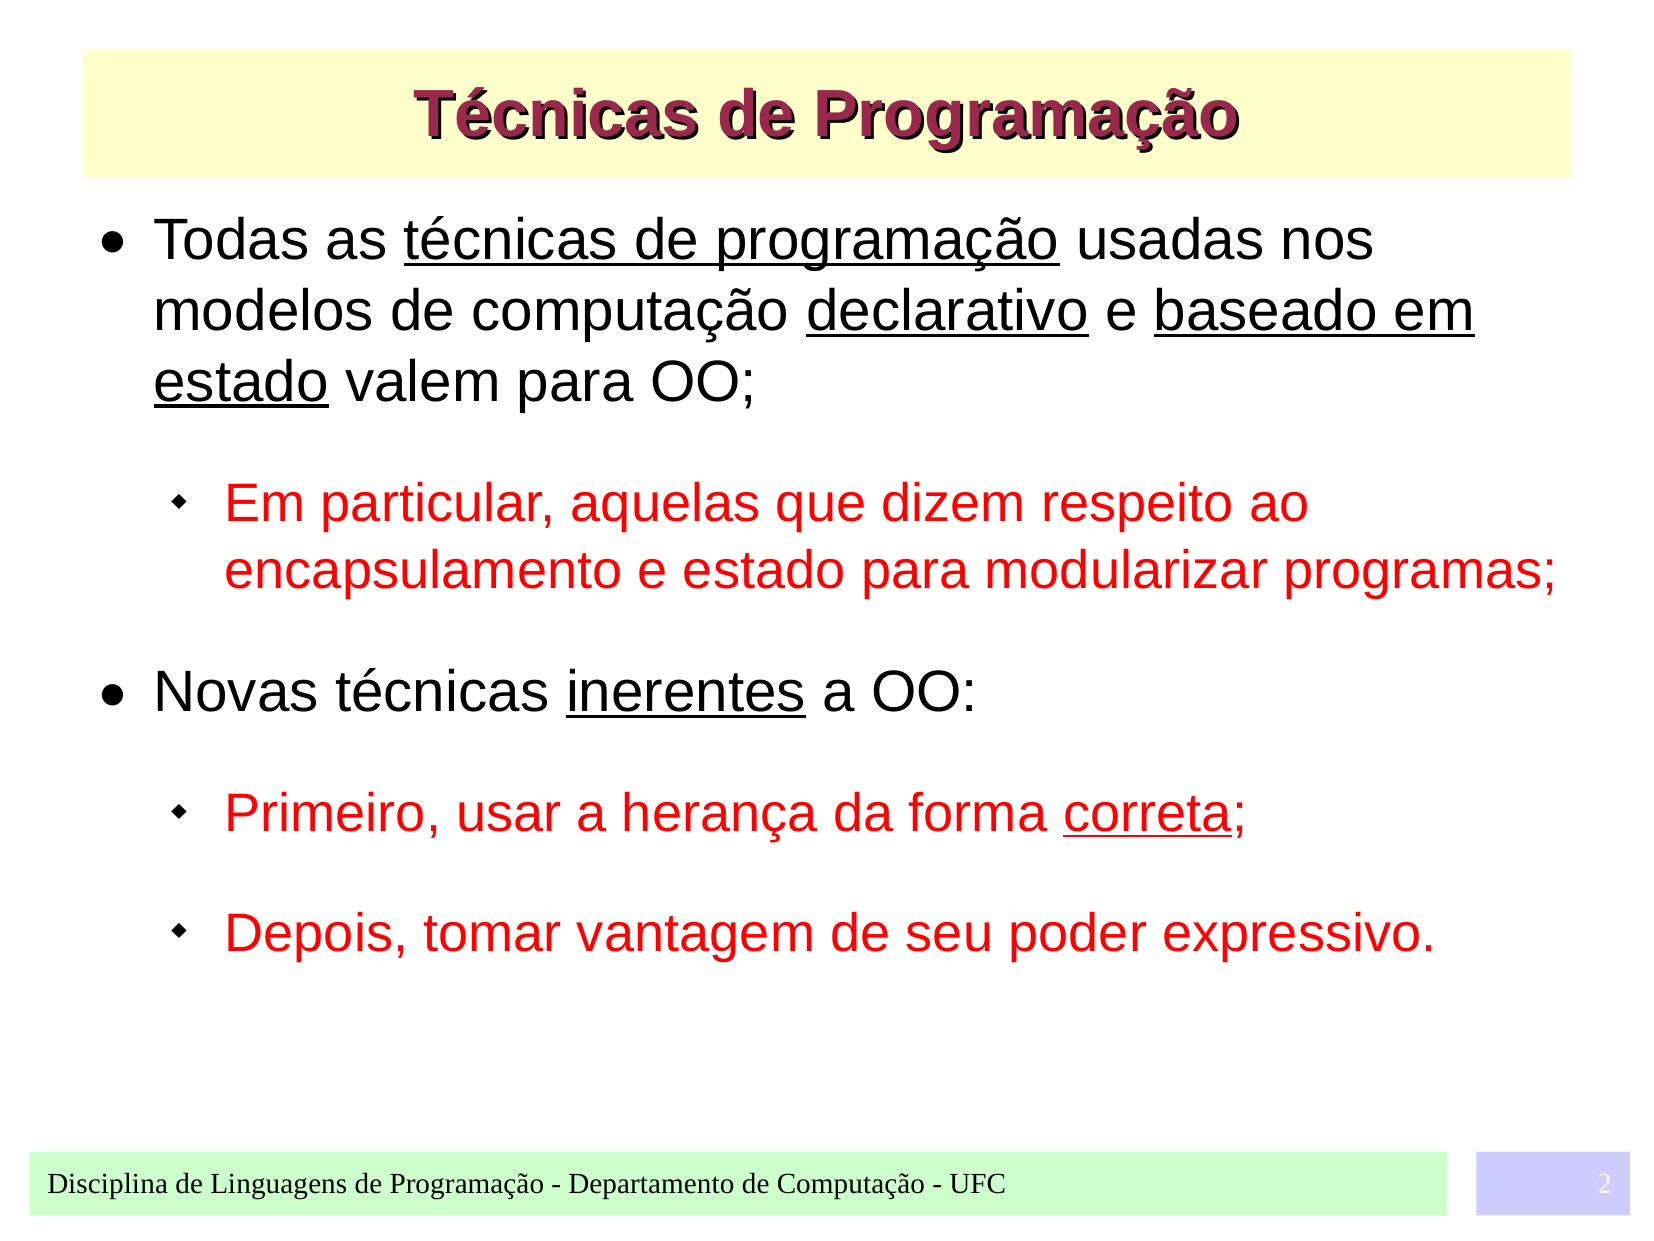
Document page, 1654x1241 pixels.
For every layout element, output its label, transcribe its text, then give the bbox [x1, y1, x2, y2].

list Todas as técnicas de programação usadas nos modelos de computação declarativo e baseado em estado valem para OO; Em particular, aquelas que dizem respeito ao encapsulamento e estado para modularizar programas; Novas técnicas inerentes a OO: Primeiro, usar a herança da forma correta; Depois, tomar vantagem de seu poder expressivo. [82, 206, 1571, 1137]
title Técnicas de Programação [82, 49, 1571, 178]
